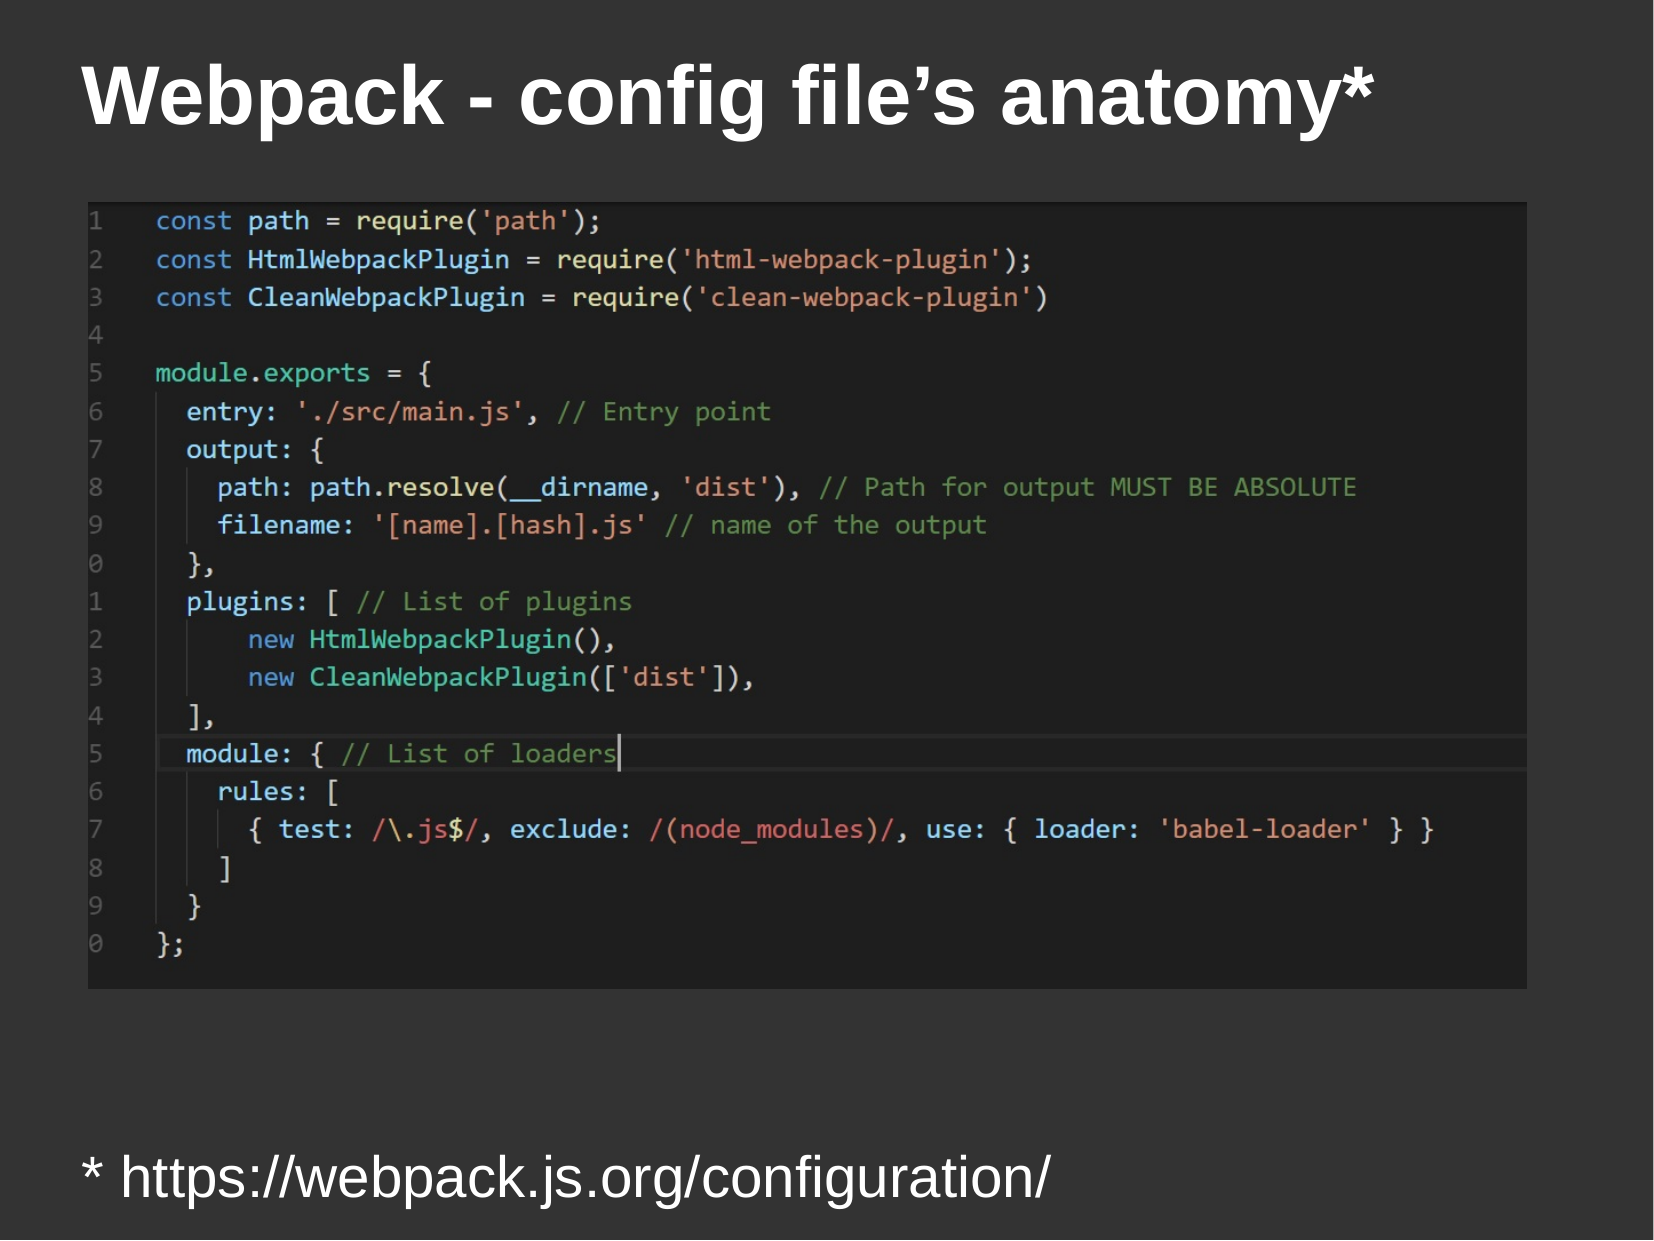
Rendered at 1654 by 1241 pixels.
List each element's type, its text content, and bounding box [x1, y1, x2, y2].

title * https://webpack.js.org/configuration/ [81, 1074, 1570, 1241]
title Webpack - config file’s anatomy* [81, 49, 1570, 257]
picture [88, 202, 1527, 989]
